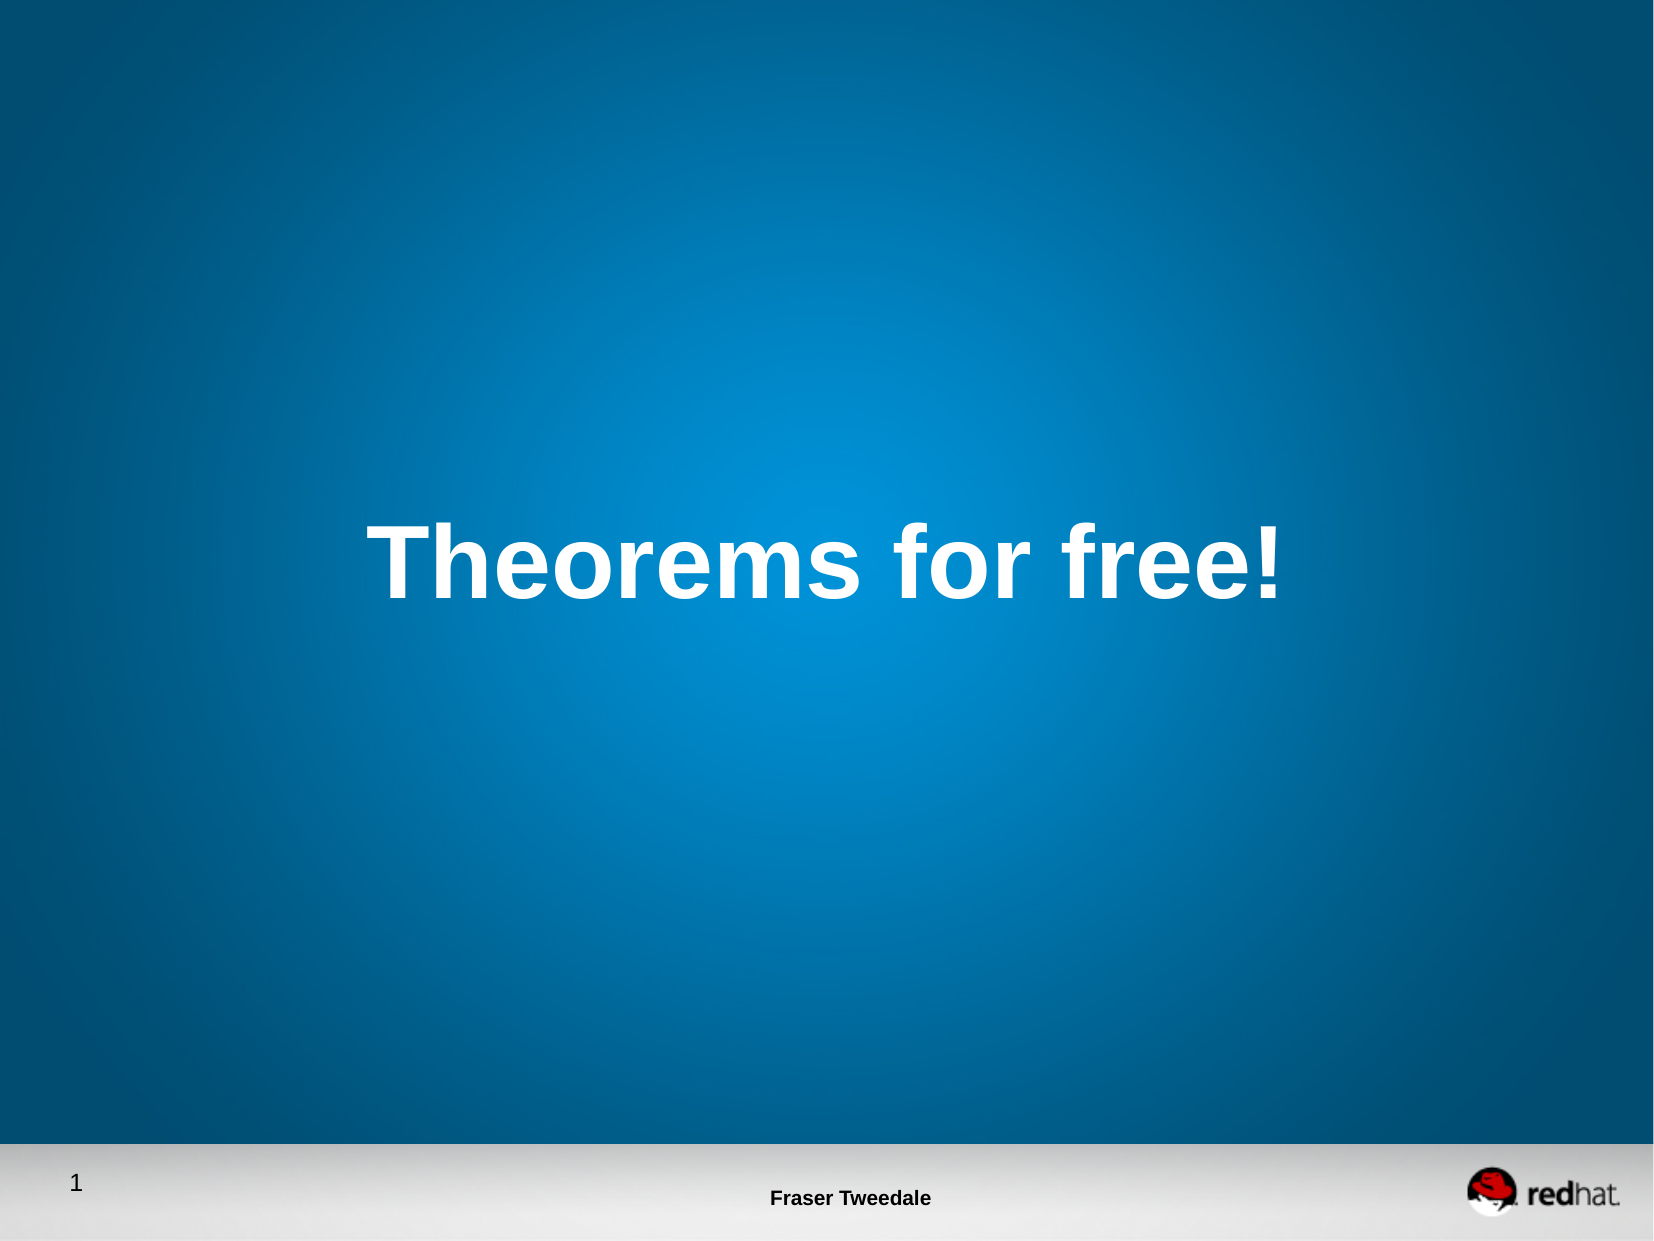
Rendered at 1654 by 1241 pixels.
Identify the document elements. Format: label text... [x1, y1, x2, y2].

picture [0, 1145, 1654, 1241]
title Theorems for free! [82, 262, 1571, 862]
